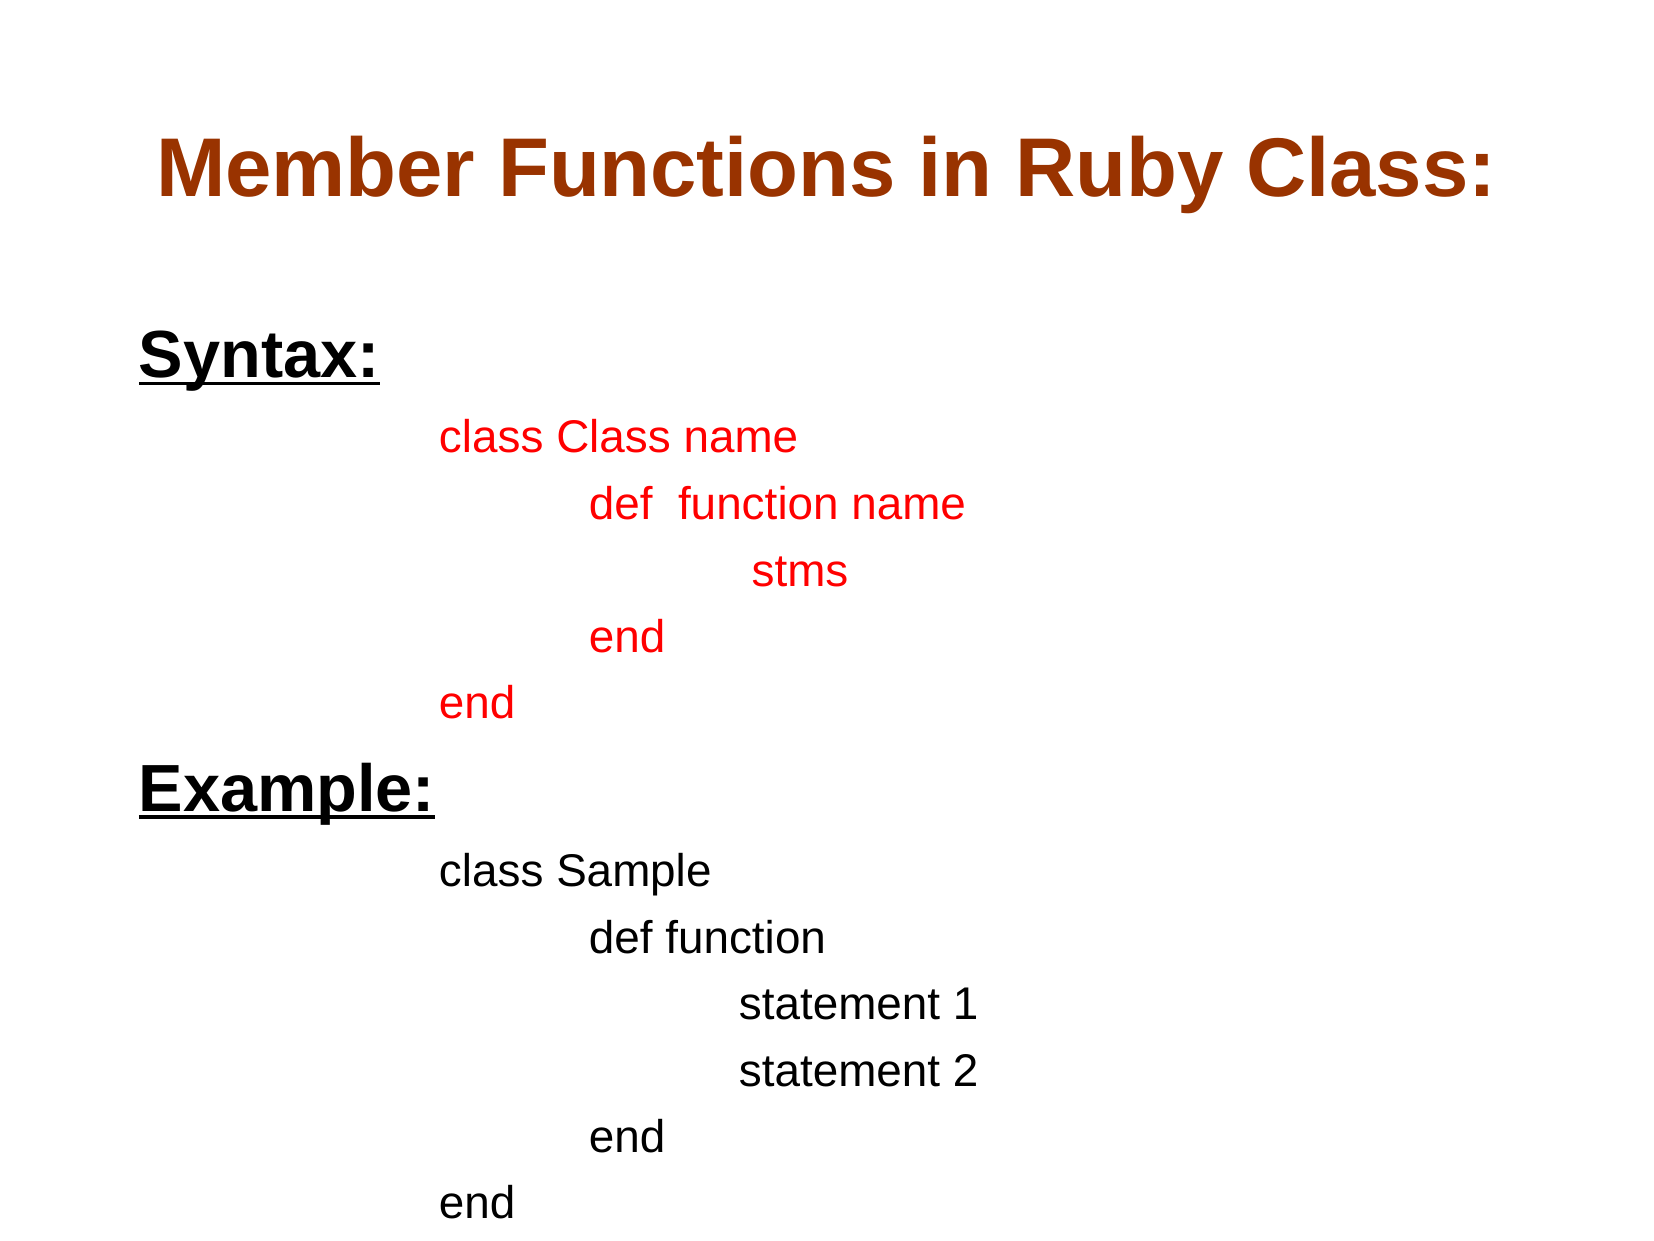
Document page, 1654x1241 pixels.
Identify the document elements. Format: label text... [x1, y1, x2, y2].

list Syntax: class Class name def function name stms end end Example: class Sample def function statement 1 statement 2 end end [124, 206, 1530, 1236]
title Member Functions in Ruby Class: [124, 0, 1530, 206]
